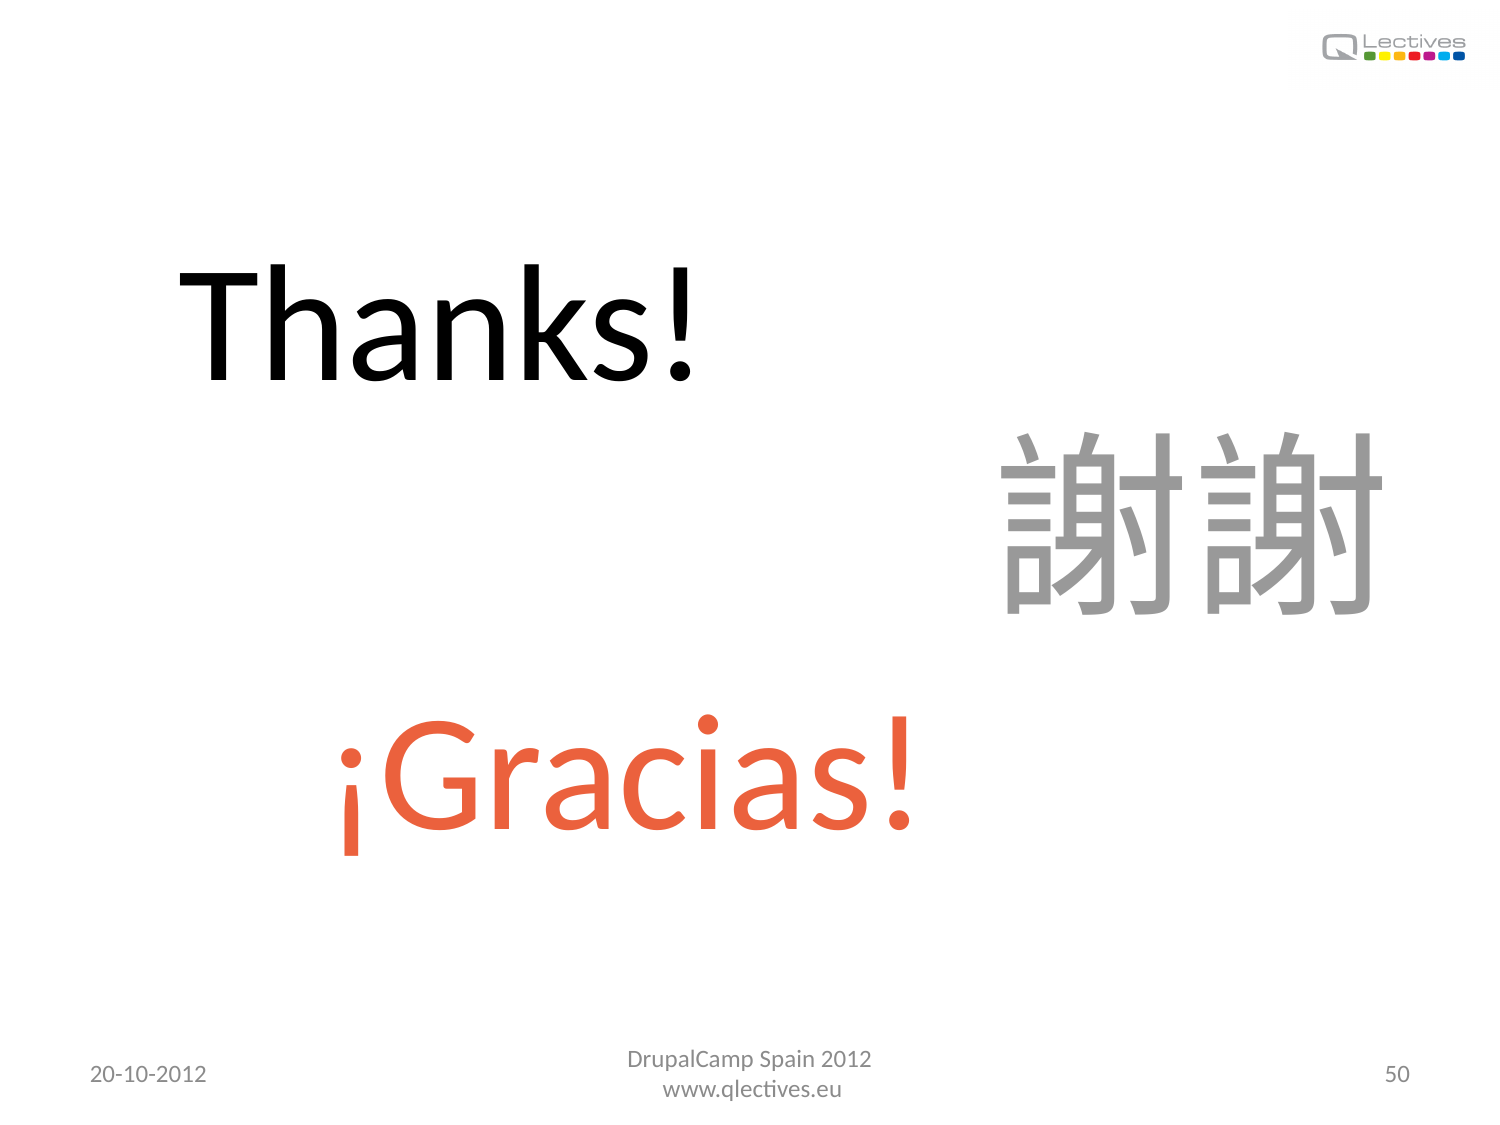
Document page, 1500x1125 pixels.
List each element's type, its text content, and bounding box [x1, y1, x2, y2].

text_box ¡Gracias! [212, 696, 1040, 922]
text_box 謝謝 [968, 330, 1414, 711]
picture [1288, 9, 1500, 90]
text_box DrupalCamp Spain 2012 www.qlectives.eu [512, 1042, 988, 1103]
text_box 20-10-2012 [74, 1042, 425, 1103]
text_box <number> [1074, 1042, 1425, 1103]
text_box Thanks! [94, 248, 792, 473]
